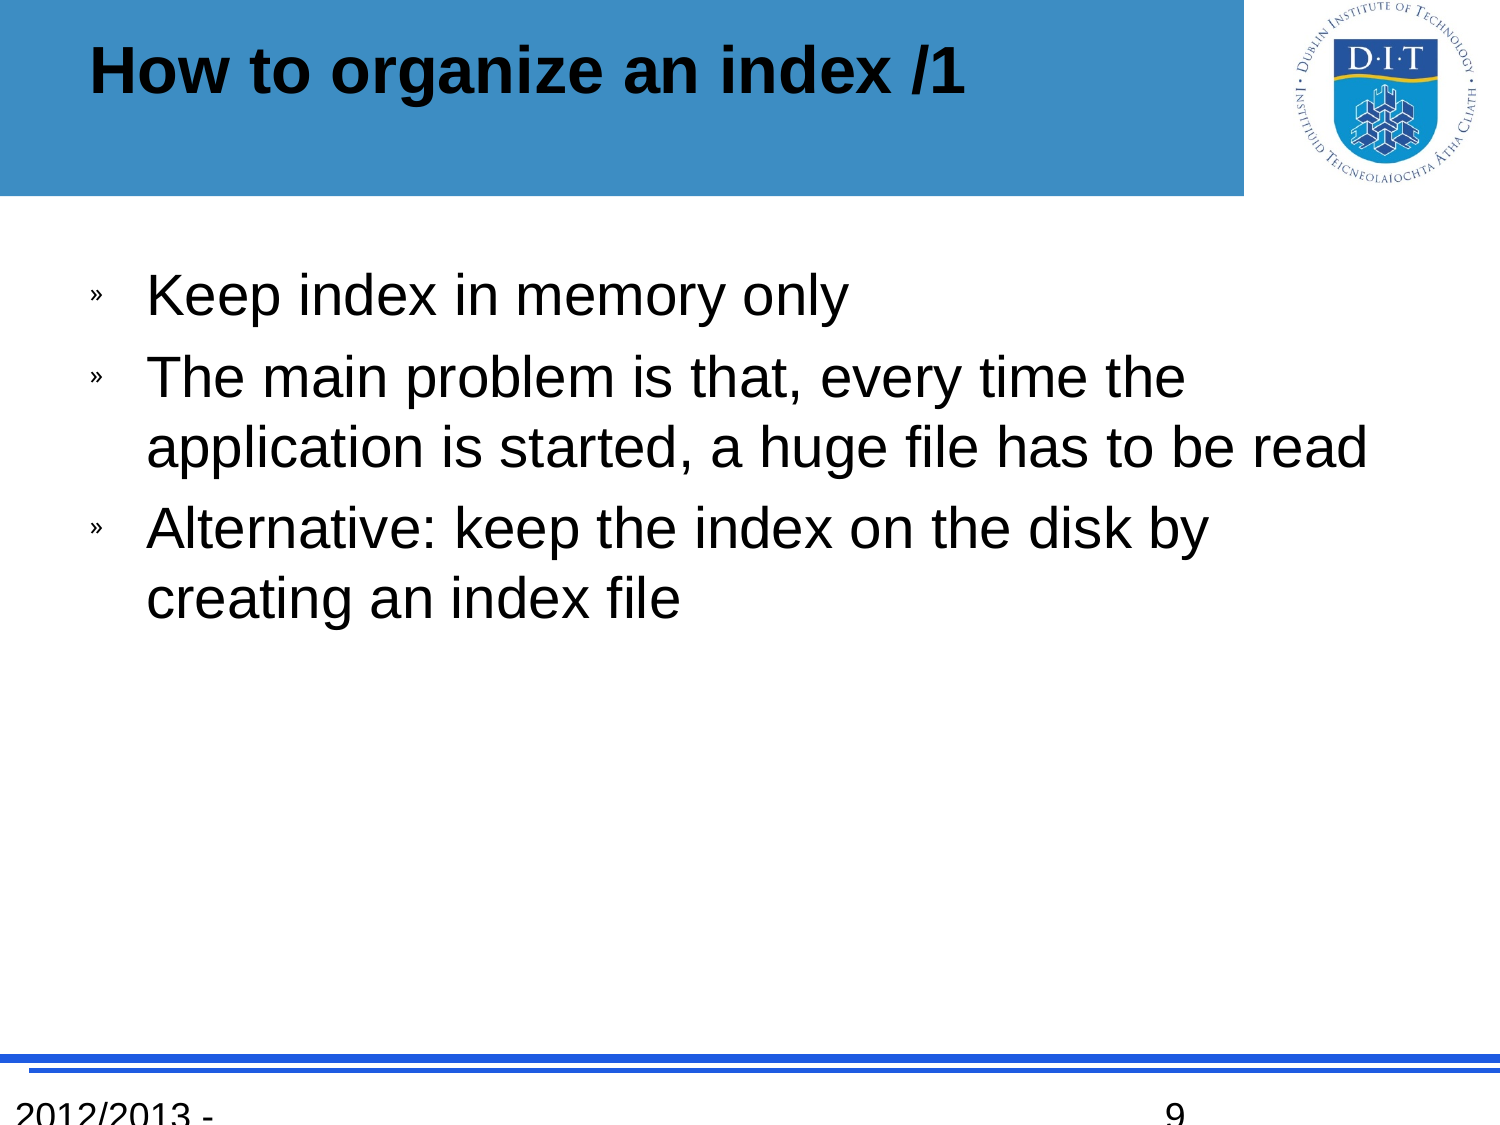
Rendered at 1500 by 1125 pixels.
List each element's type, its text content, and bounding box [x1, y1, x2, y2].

picture [1293, 0, 1478, 185]
title How to organize an index /1 [75, 19, 1105, 182]
slide_number <number> [1149, 1084, 1500, 1125]
list Keep index in memory only The main problem is that, every time the application is started, a huge file has to be read Alternative: keep the index on the disk by creating an index file [75, 249, 1425, 1050]
slide_number 2012/2013 - DT228/4 [0, 1084, 350, 1125]
